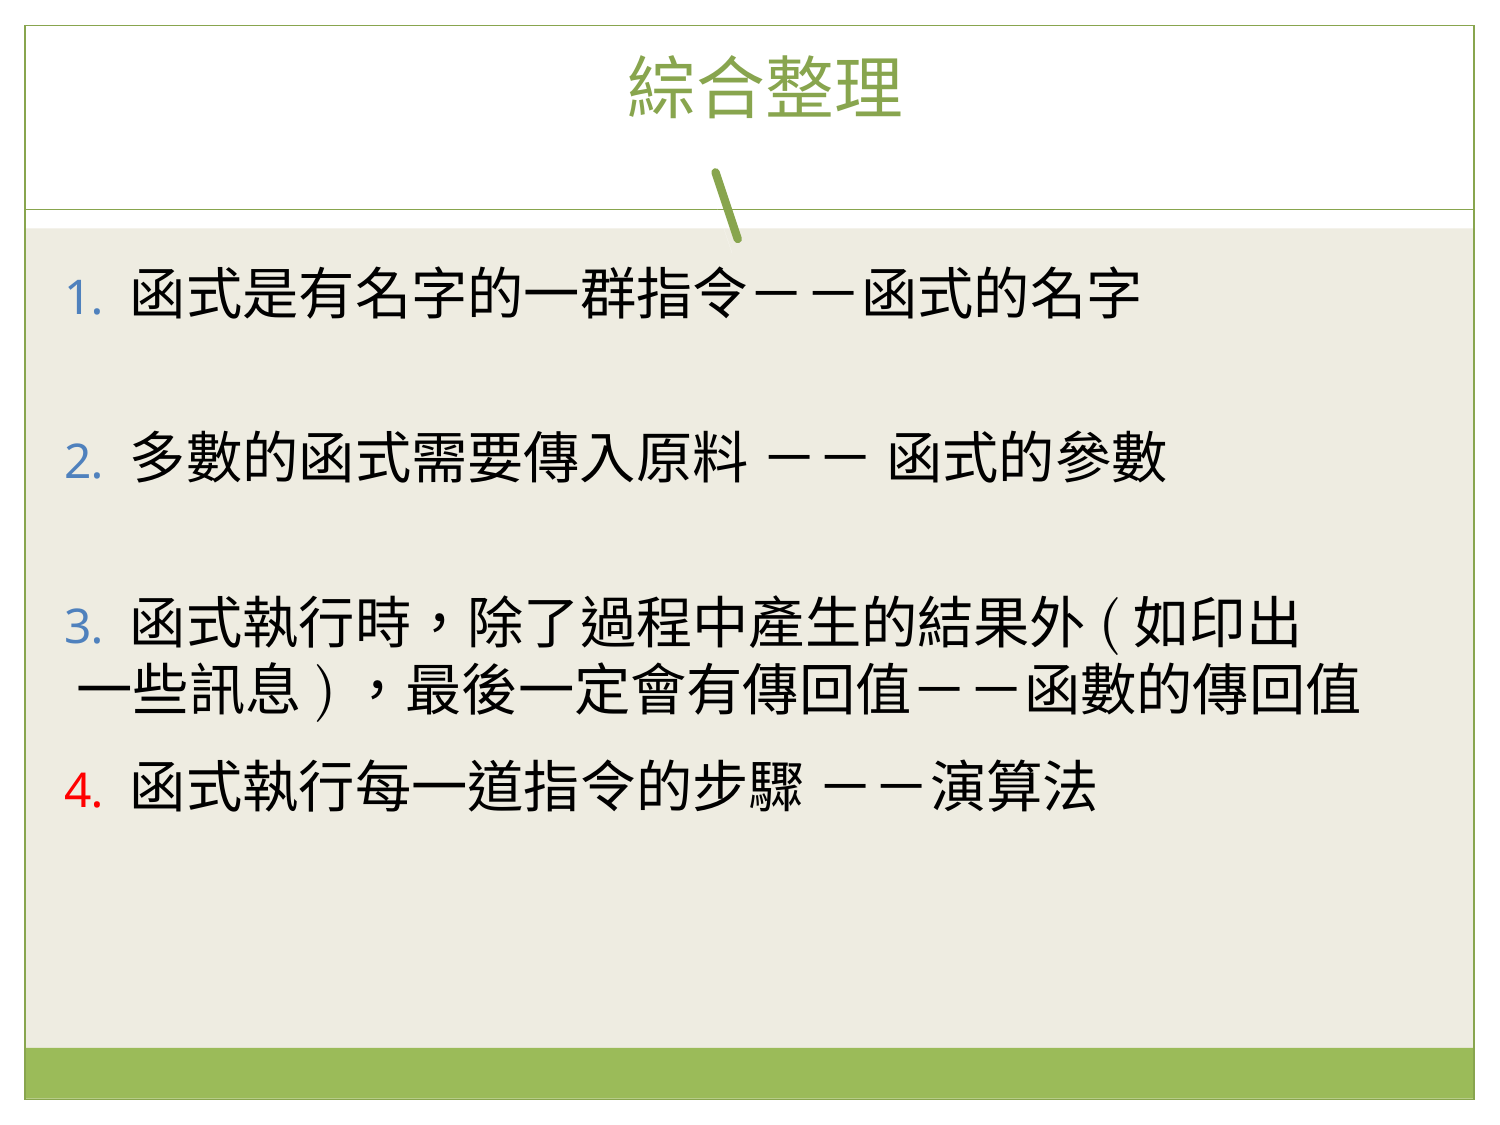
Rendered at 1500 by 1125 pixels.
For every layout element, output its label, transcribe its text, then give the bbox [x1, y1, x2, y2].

list 函式是有名字的一群指令－－函式的名字 多數的函式需要傳入原料 －－ 函式的參數 函式執行時，除了過程中產生的結果外(如印出 一些訊息)，最後一定會有傳回值－－函數的傳回值 函式執行每一道指令的步驟 －－演算法 [49, 250, 1445, 1001]
title 綜合整理 [49, 37, 1450, 162]
